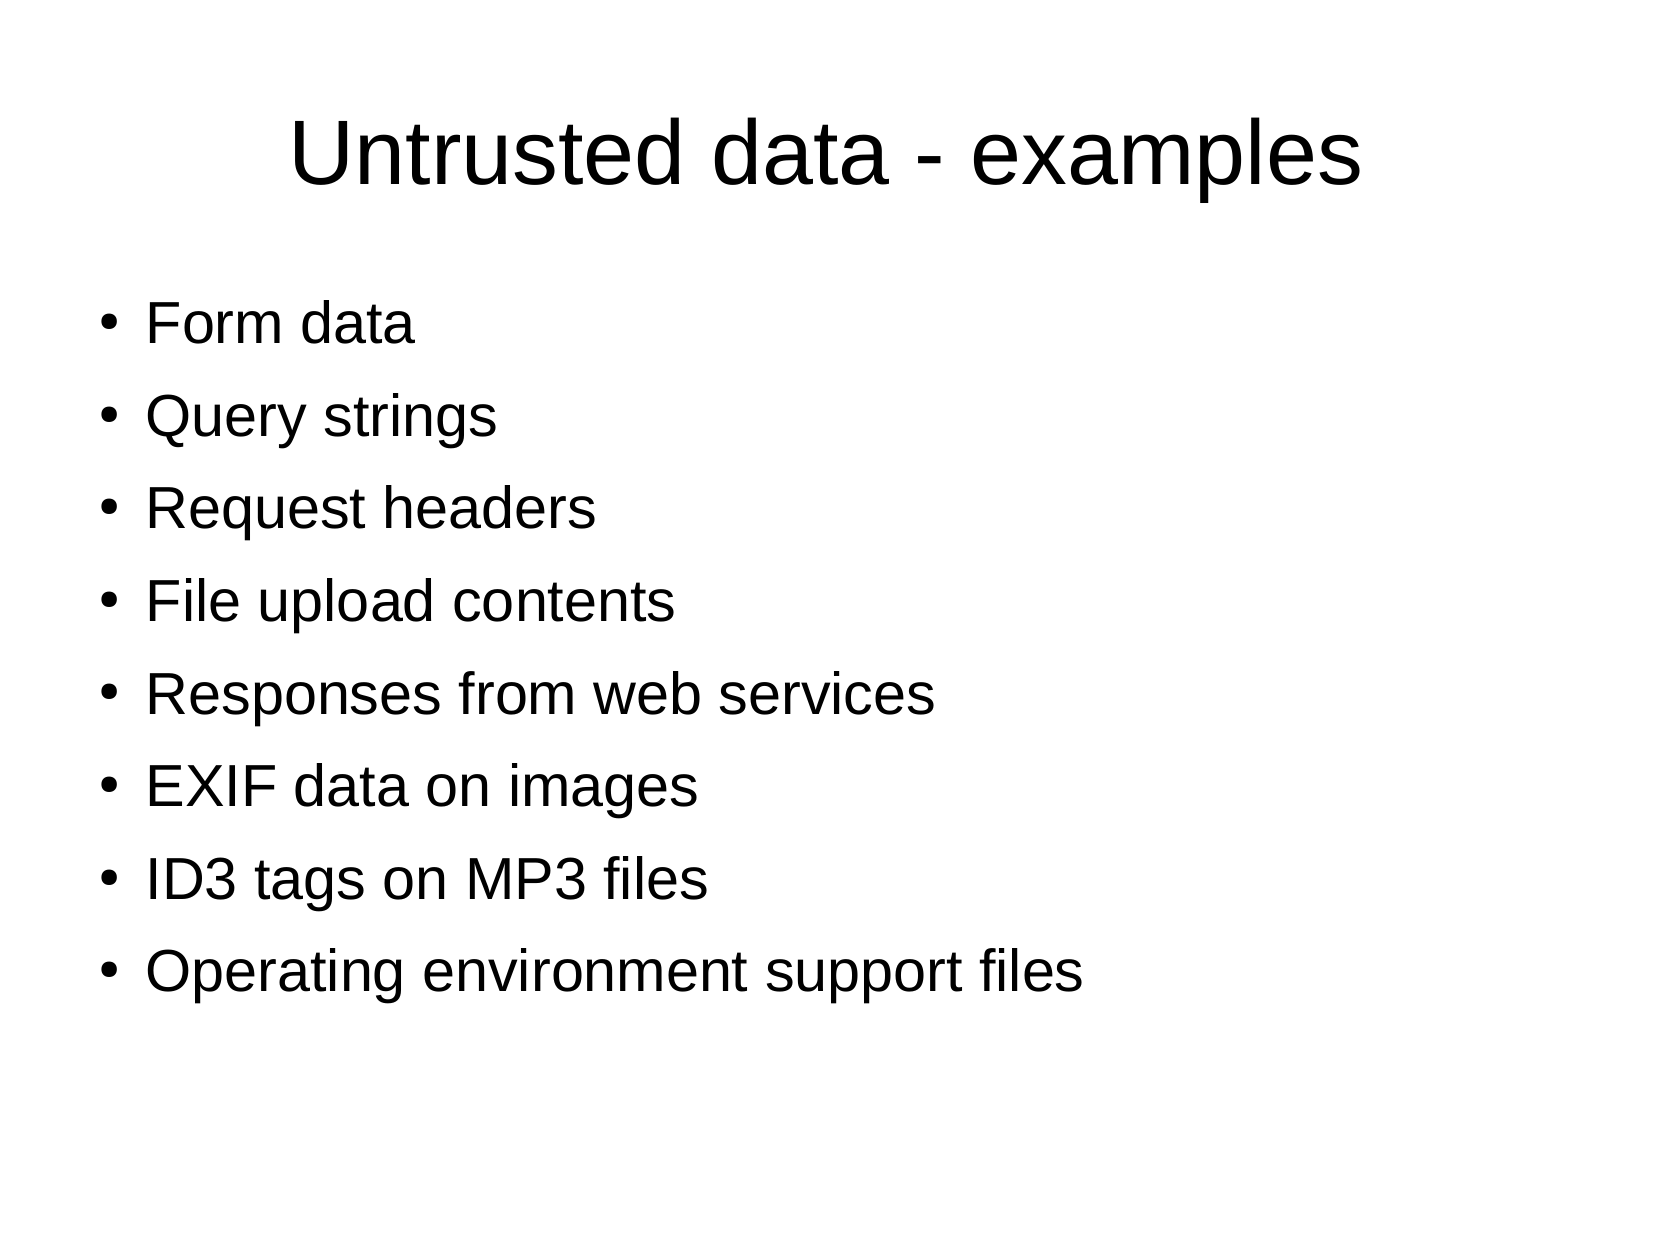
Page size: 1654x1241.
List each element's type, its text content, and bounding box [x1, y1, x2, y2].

list Form data Query strings Request headers File upload contents Responses from web services EXIF data on images ID3 tags on MP3 files Operating environment support files [82, 290, 1538, 1010]
title Untrusted data - examples [82, 49, 1571, 257]
